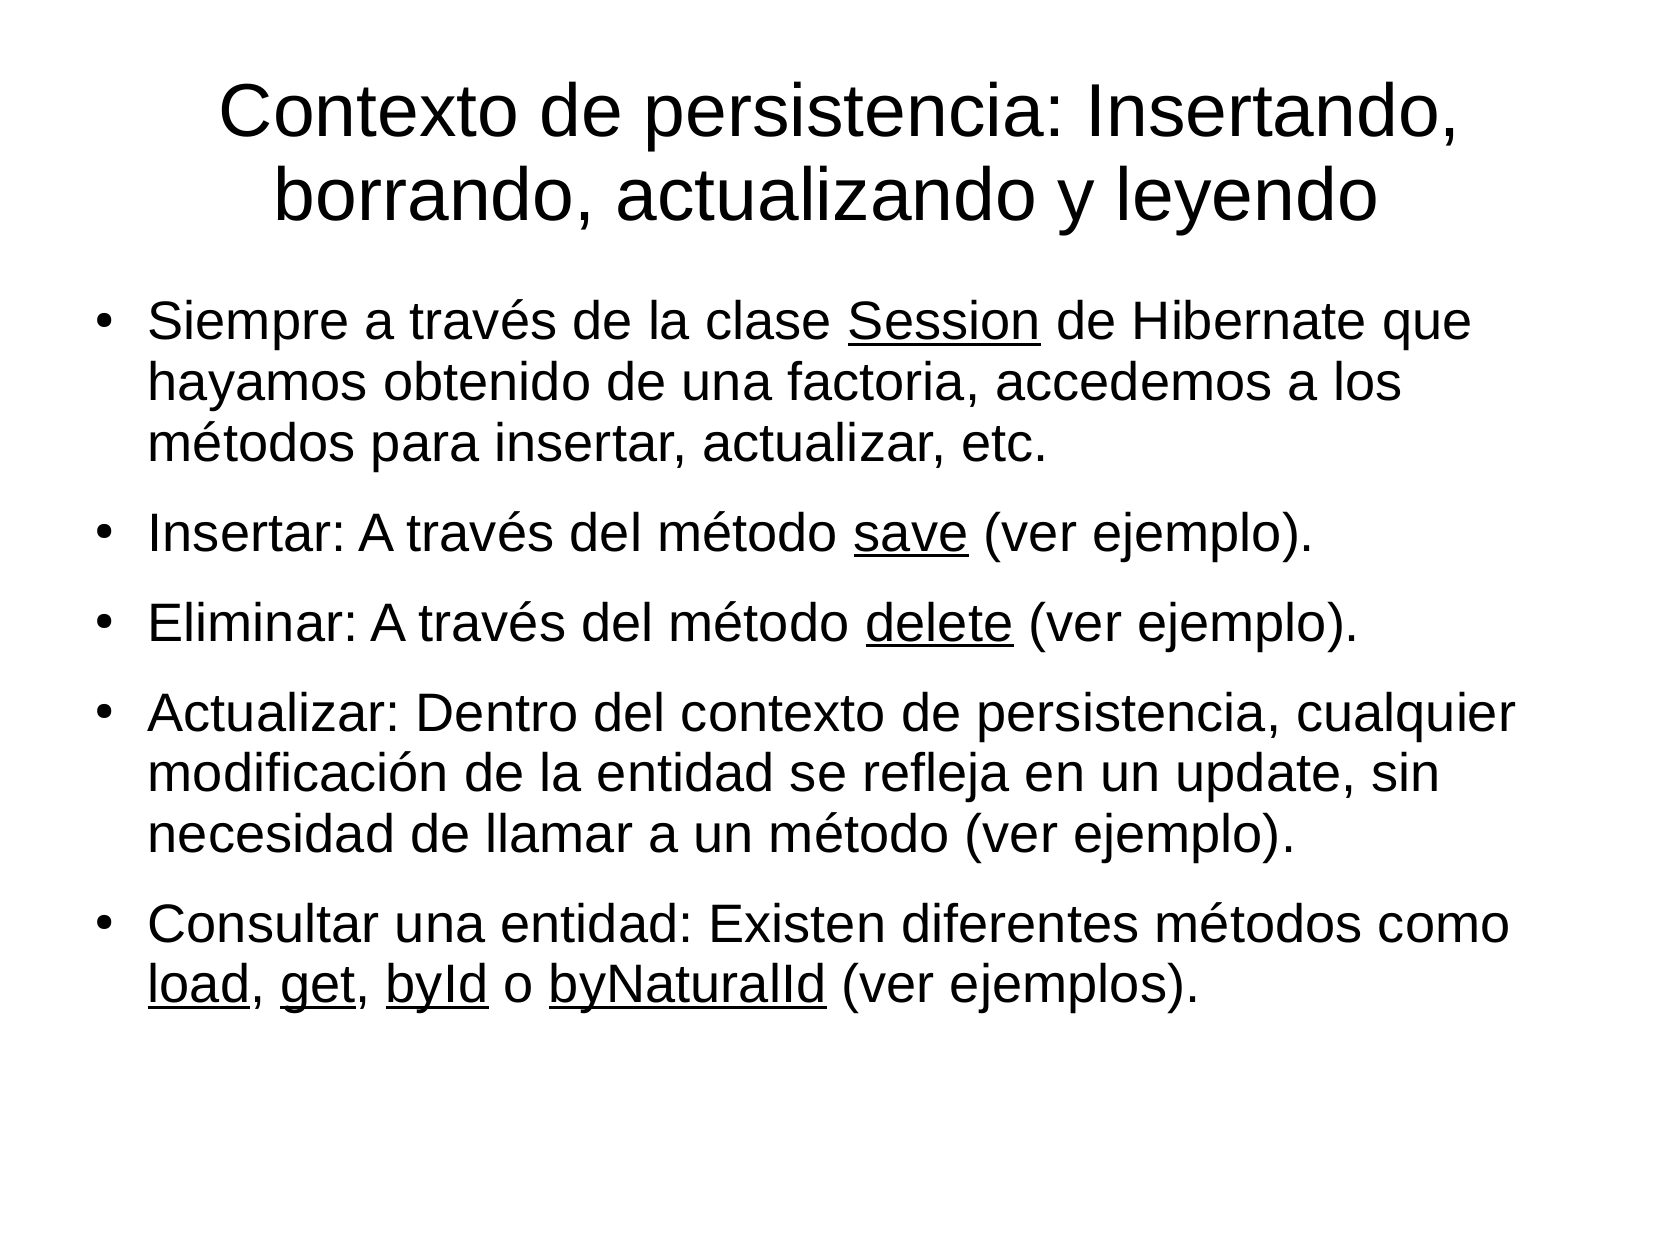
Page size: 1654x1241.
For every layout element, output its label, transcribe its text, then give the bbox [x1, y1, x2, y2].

list Siempre a través de la clase Session de Hibernate que hayamos obtenido de una factoria, accedemos a los métodos para insertar, actualizar, etc. Insertar: A través del método save (ver ejemplo). Eliminar: A través del método delete (ver ejemplo). Actualizar: Dentro del contexto de persistencia, cualquier modificación de la entidad se refleja en un update, sin necesidad de llamar a un método (ver ejemplo). Consultar una entidad: Existen diferentes métodos como load, get, byId o byNaturalId (ver ejemplos). [76, 291, 1565, 1199]
title Contexto de persistencia: Insertando, borrando, actualizando y leyendo [82, 49, 1571, 257]
